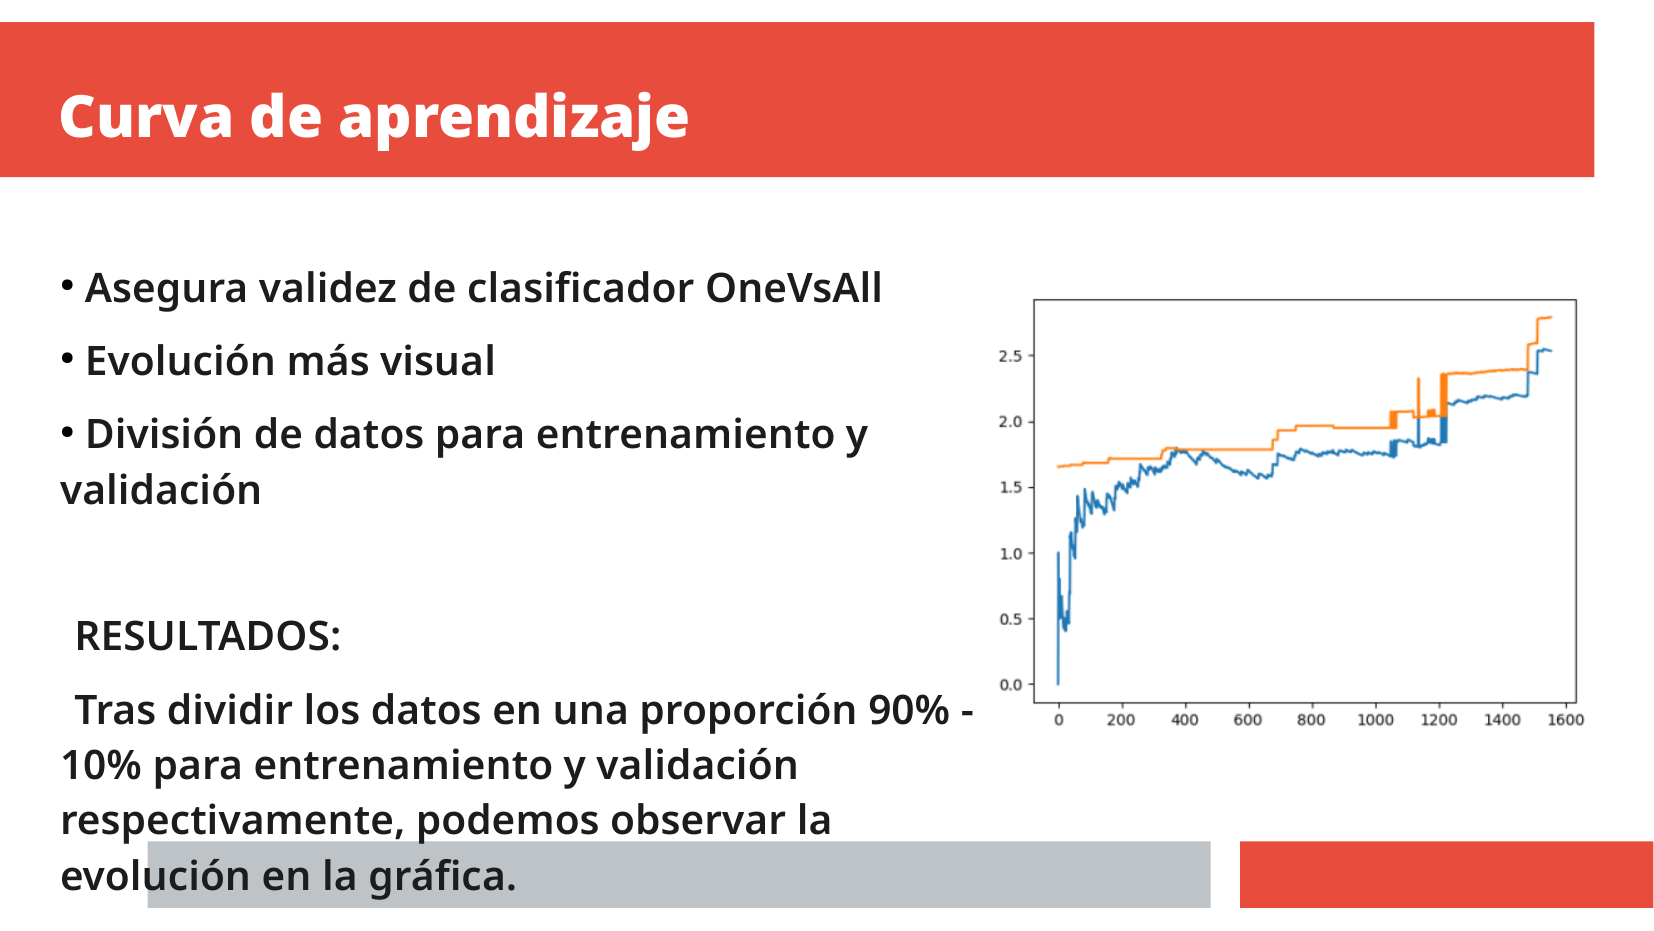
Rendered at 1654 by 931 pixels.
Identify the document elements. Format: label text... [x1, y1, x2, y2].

picture [981, 278, 1621, 751]
list Asegura validez de clasificador OneVsAll Evolución más visual División de datos para entrenamiento y validación RESULTADOS: Tras dividir los datos en una proporción 90% - 10% para entrenamiento y validación respectivamente, podemos observar la evolución en la gráfica. [60, 258, 983, 766]
title Curva de aprendizaje [59, 44, 1595, 156]
